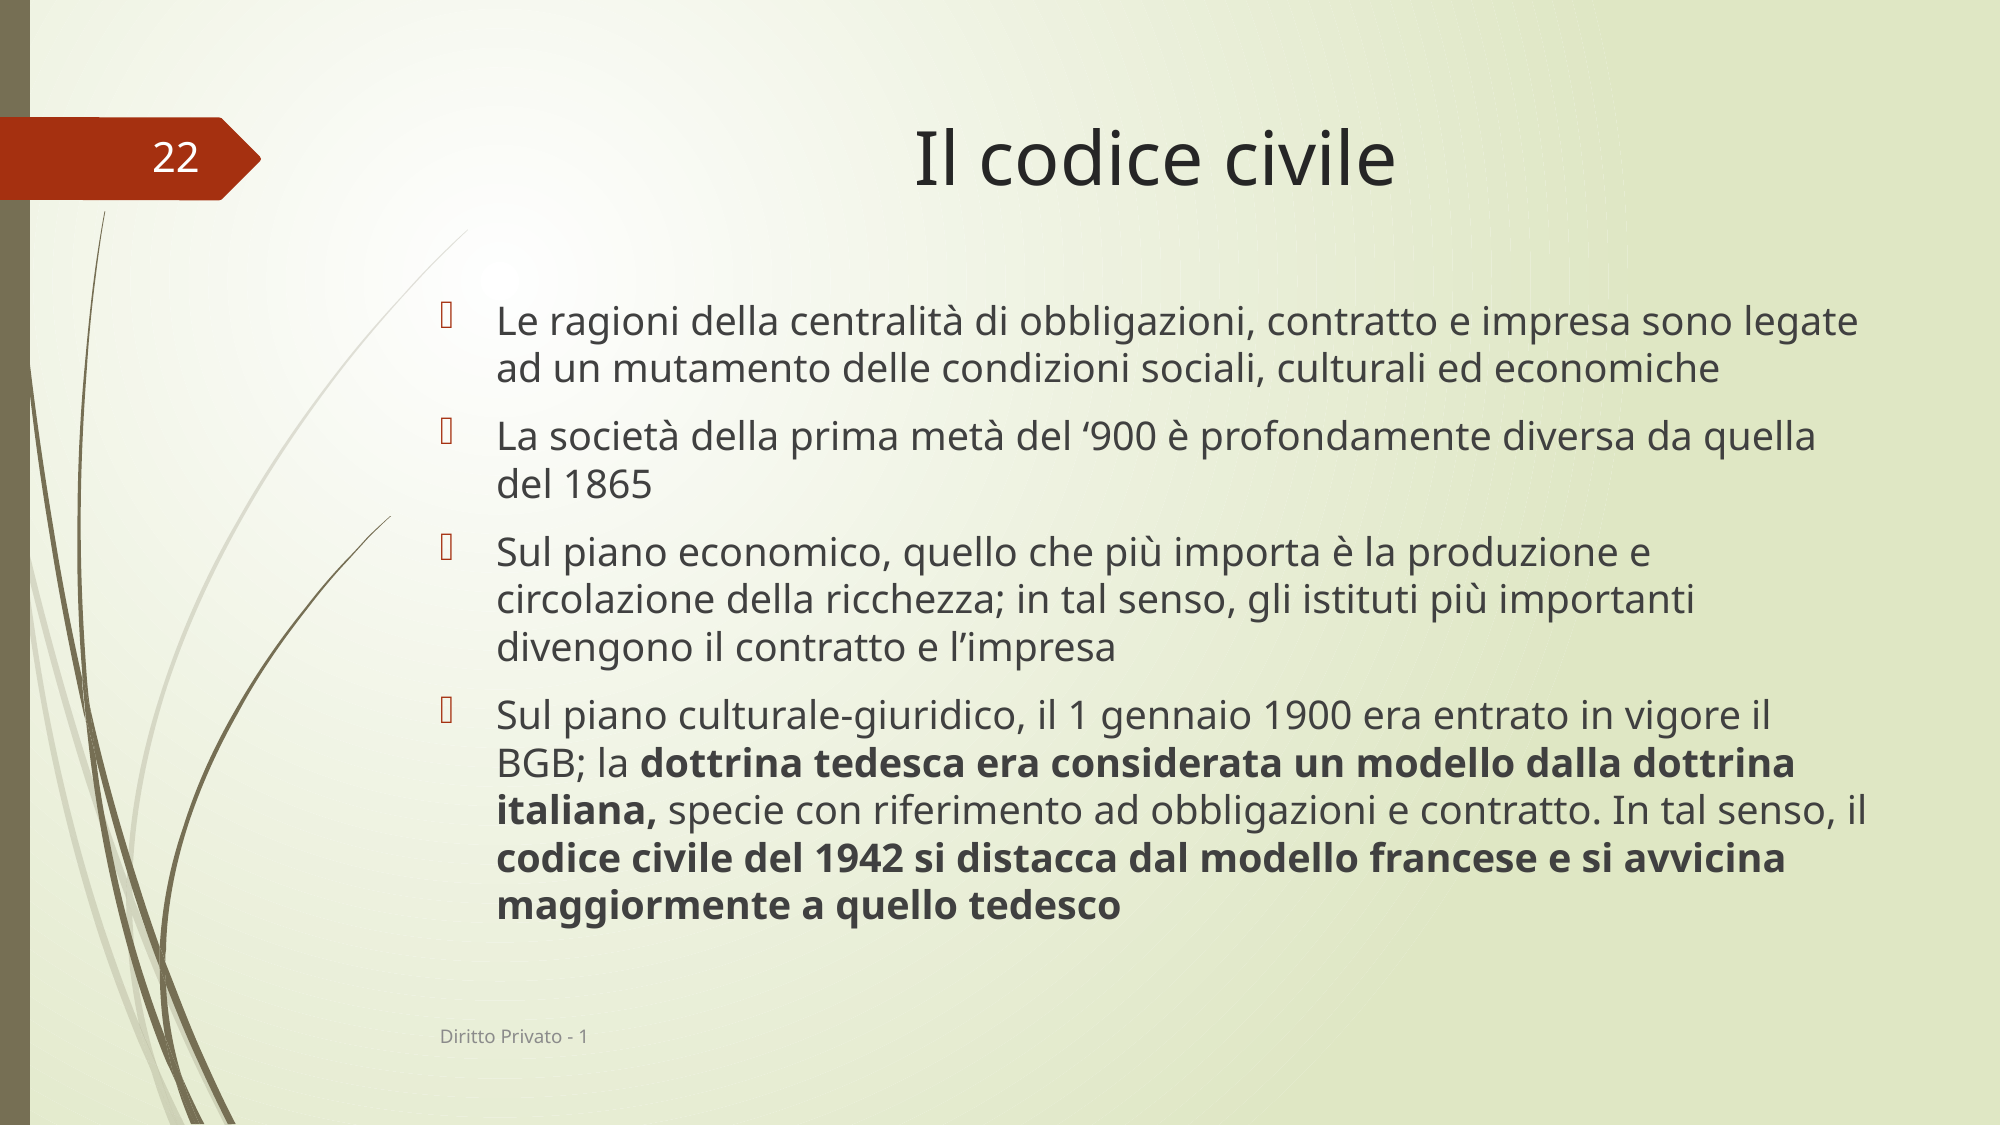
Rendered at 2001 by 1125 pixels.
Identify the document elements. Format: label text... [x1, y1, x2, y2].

list Le ragioni della centralità di obbligazioni, contratto e impresa sono legate ad un mutamento delle condizioni sociali, culturali ed economiche La società della prima metà del ‘900 è profondamente diversa da quella del 1865 Sul piano economico, quello che più importa è la produzione e circolazione della ricchezza; in tal senso, gli istituti più importanti divengono il contratto e l’impresa Sul piano culturale-giuridico, il 1 gennaio 1900 era entrato in vigore il BGB; la dottrina tedesca era considerata un modello dalla dottrina italiana, specie con riferimento ad obbligazioni e contratto. In tal senso, il codice civile del 1942 si distacca dal modello francese e si avvicina maggiormente a quello tedesco [424, 287, 1888, 994]
slide_number <numero> [87, 129, 216, 190]
footer Diritto Privato - 1 [424, 1006, 1675, 1067]
title Il codice civile [425, 102, 1888, 287]
